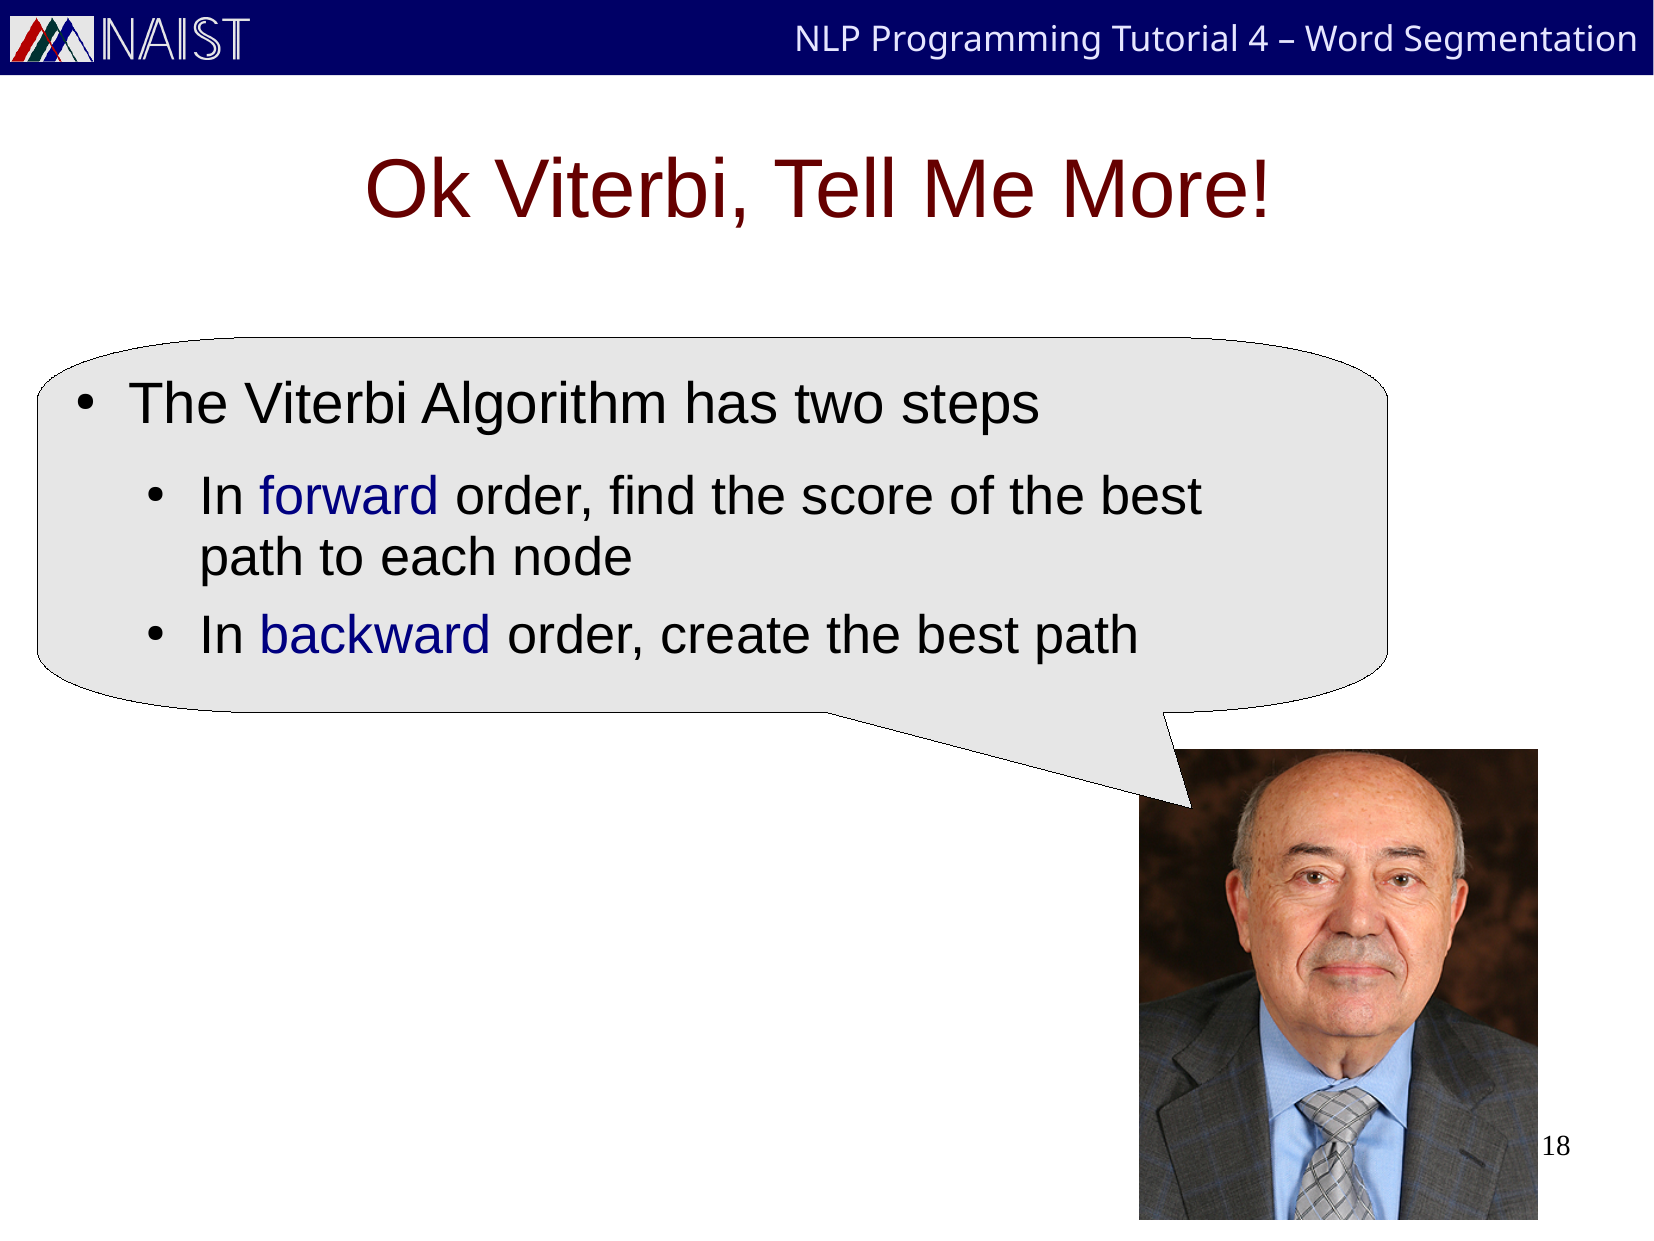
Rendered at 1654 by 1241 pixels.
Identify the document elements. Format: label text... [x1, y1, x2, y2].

list The Viterbi Algorithm has two steps In forward order, find the score of the best path to each node In backward order, create the best path [57, 370, 1323, 666]
picture [10, 16, 94, 62]
text_box [37, 337, 1388, 809]
picture [1139, 749, 1538, 1220]
picture [102, 17, 251, 60]
title Ok Viterbi, Tell Me More! [75, 92, 1564, 285]
